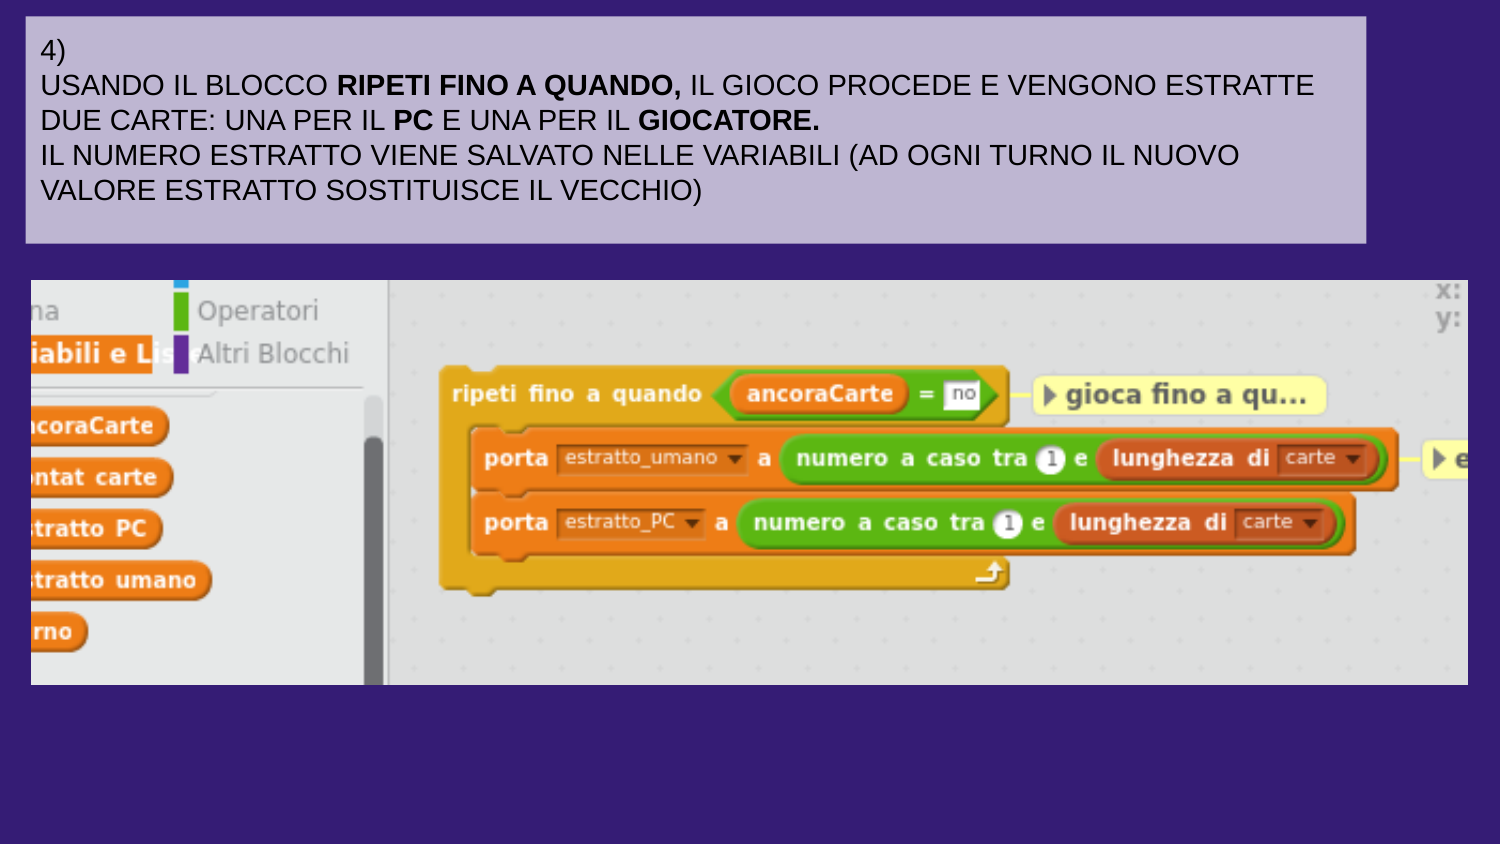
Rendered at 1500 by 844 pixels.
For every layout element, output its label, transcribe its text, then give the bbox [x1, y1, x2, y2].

picture [31, 280, 1468, 685]
text_box 4) USANDO IL BLOCCO RIPETI FINO A QUANDO, IL GIOCO PROCEDE E VENGONO ESTRATTE DUE CARTE: UNA PER IL PC E UNA PER IL GIOCATORE. IL NUMERO ESTRATTO VIENE SALVATO NELLE VARIABILI (AD OGNI TURNO IL NUOVO VALORE ESTRATTO SOSTITUISCE IL VECCHIO) [25, 16, 1367, 244]
